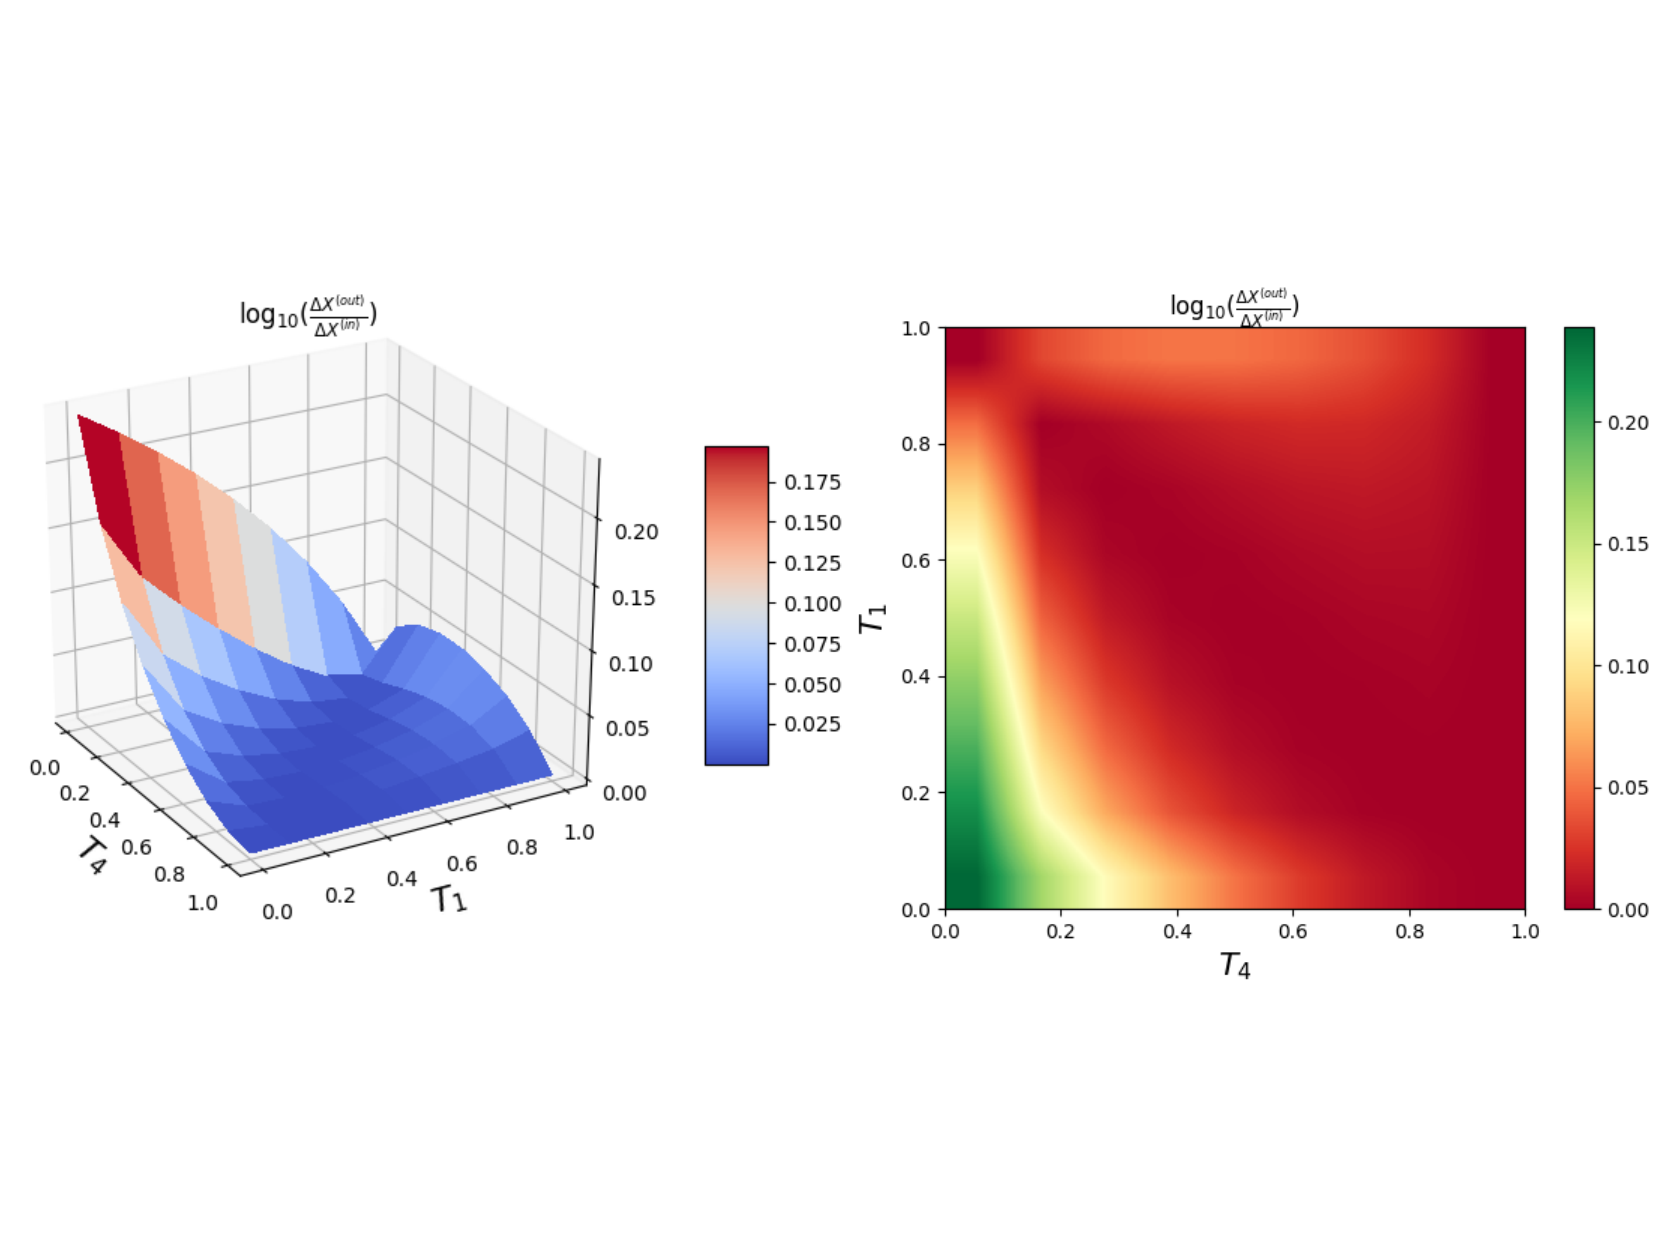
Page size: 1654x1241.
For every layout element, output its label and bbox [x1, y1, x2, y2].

picture [12, 283, 1654, 992]
